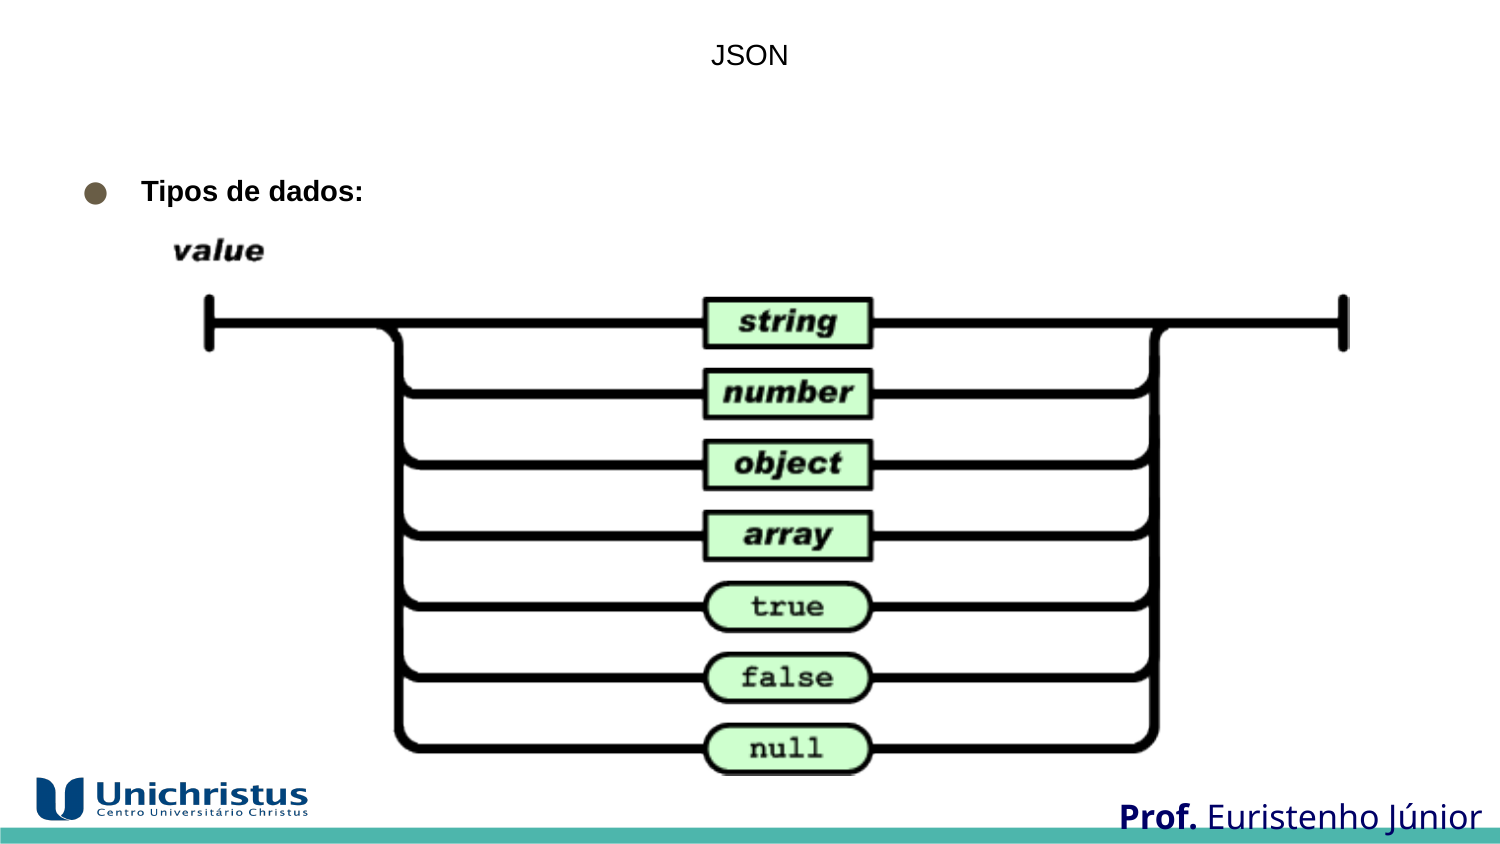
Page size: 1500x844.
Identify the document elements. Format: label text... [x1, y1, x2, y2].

title JSON [51, 20, 1449, 137]
list Tipos de dados: [51, 152, 1441, 750]
picture [32, 228, 1350, 822]
